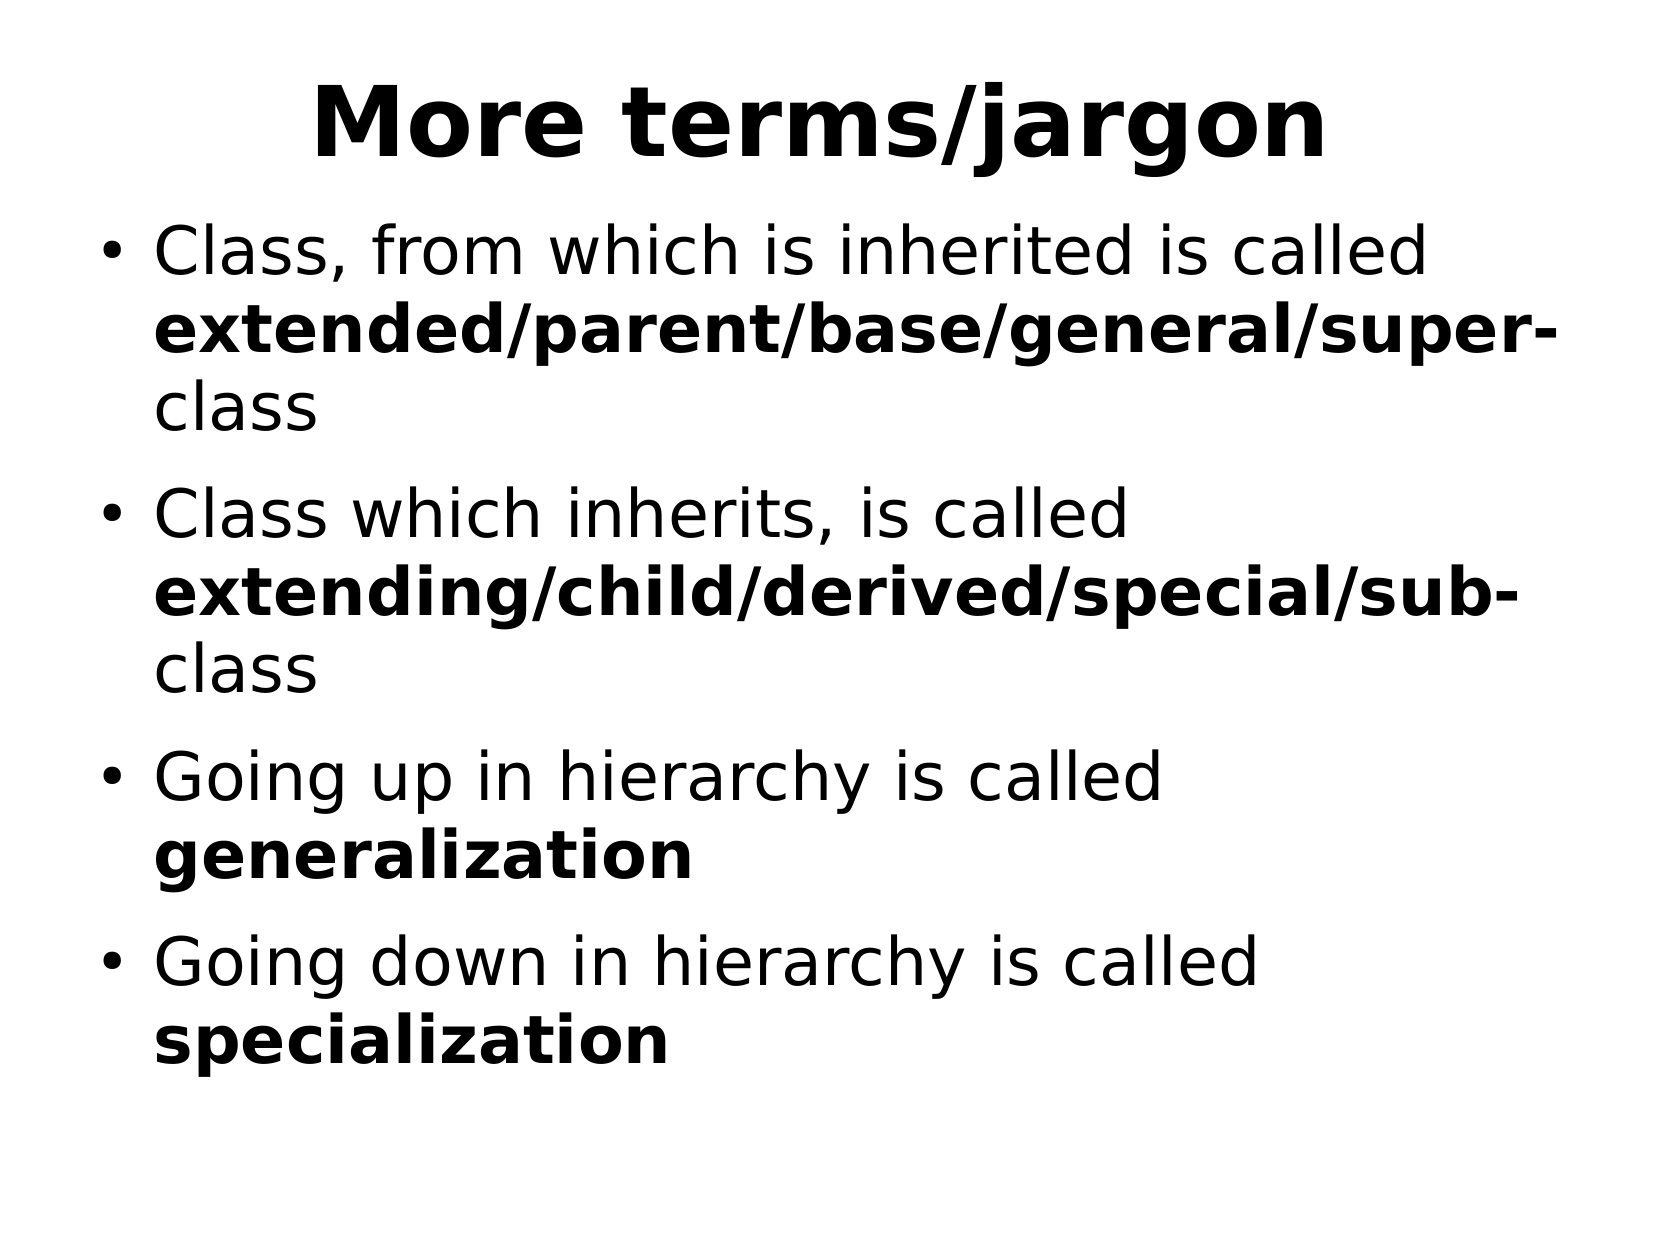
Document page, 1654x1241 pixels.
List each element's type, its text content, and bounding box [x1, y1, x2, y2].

title More terms/jargon [82, 49, 1571, 196]
list Class, from which is inherited is called extended/parent/base/general/super- class Class which inherits, is called extending/child/derived/special/sub- class Going up in hierarchy is called generalization Going down in hierarchy is called specialization [82, 212, 1583, 1173]
